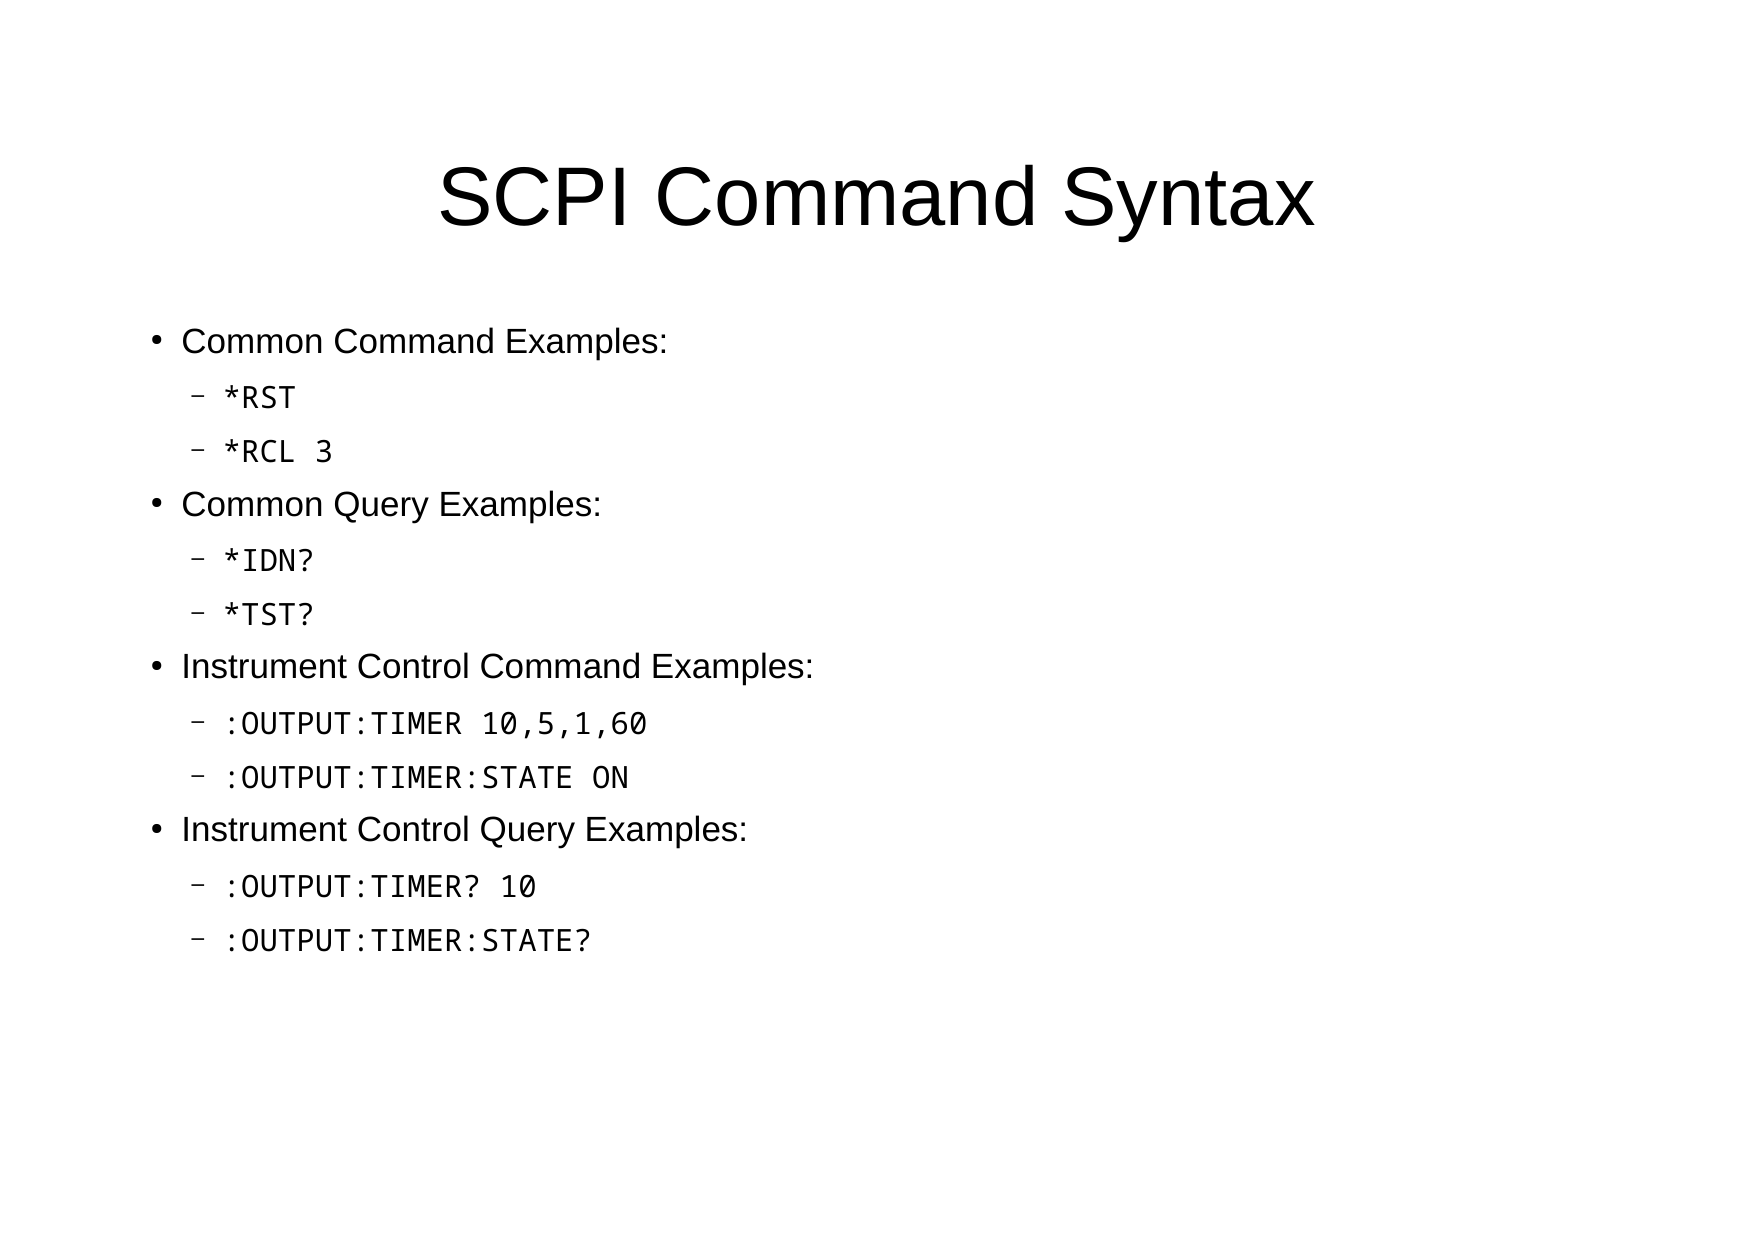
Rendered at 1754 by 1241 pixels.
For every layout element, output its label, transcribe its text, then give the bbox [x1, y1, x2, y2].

list Common Command Examples: *RST *RCL 3 Common Query Examples: *IDN? *TST? Instrument Control Command Examples: :OUTPUT:TIMER 10,5,1,60 :OUTPUT:TIMER:STATE ON Instrument Control Query Examples: :OUTPUT:TIMER? 10 :OUTPUT:TIMER:STATE? [140, 321, 1581, 973]
title SCPI Command Syntax [140, 103, 1614, 291]
